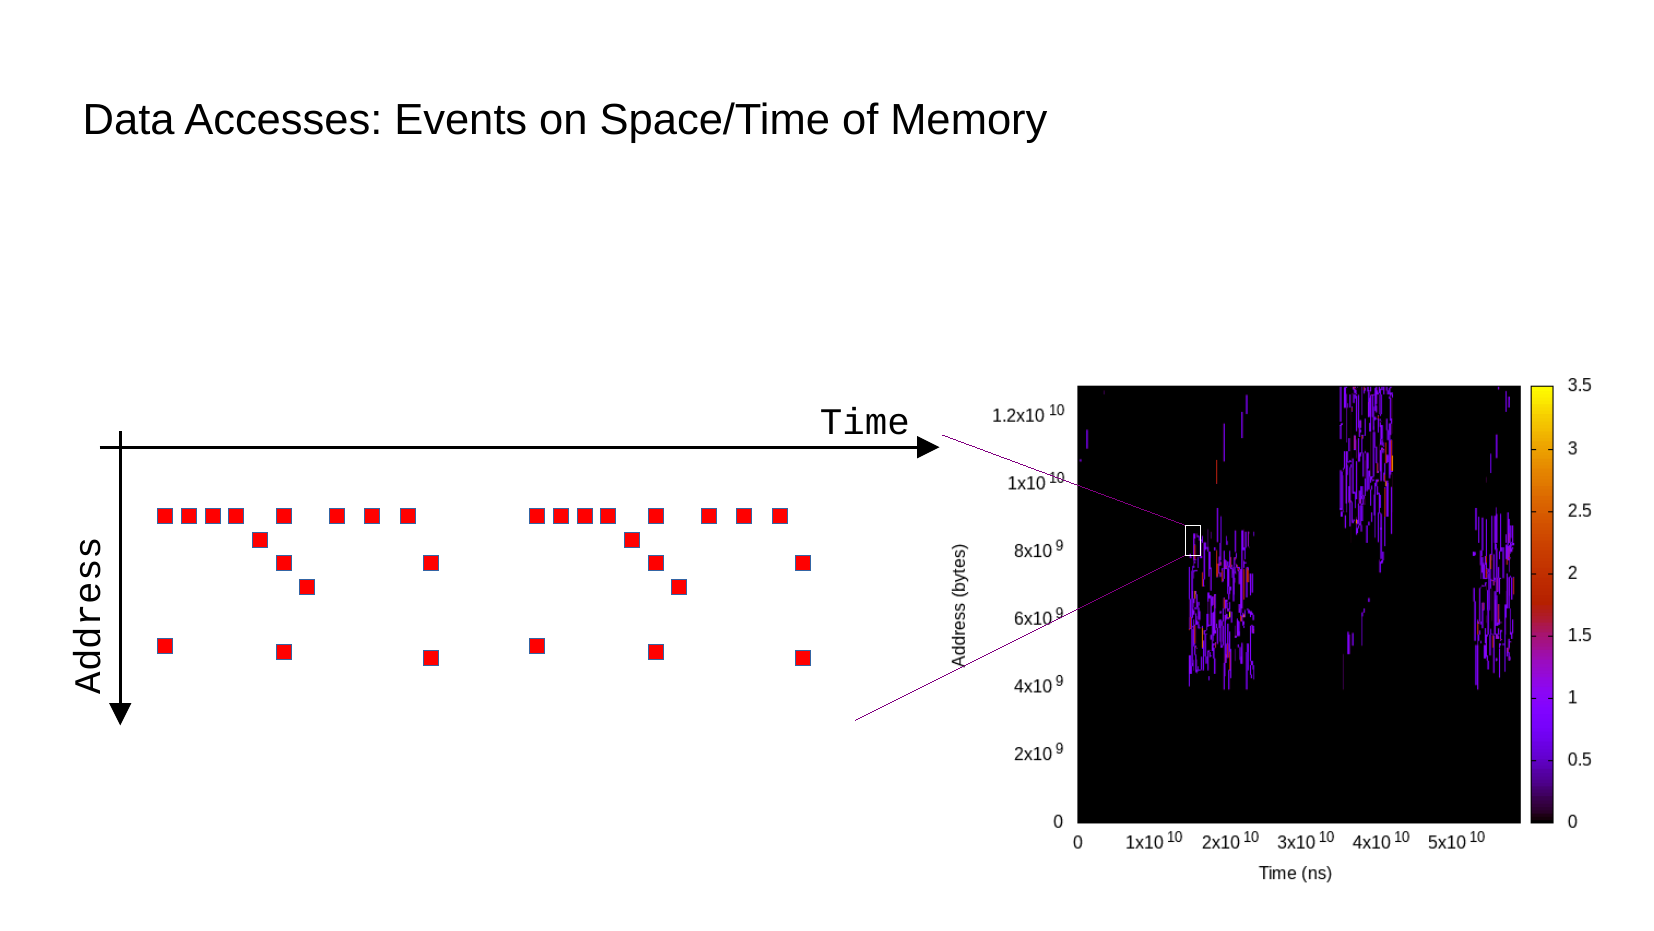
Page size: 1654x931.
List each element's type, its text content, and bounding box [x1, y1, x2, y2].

text_box [577, 508, 593, 524]
text_box [648, 555, 664, 571]
text_box Time [805, 396, 925, 454]
text_box [671, 579, 687, 595]
text_box [423, 555, 439, 571]
text_box [228, 508, 244, 524]
text_box [181, 508, 197, 524]
text_box [624, 532, 640, 548]
text_box [400, 508, 416, 524]
text_box [701, 508, 717, 524]
text_box [648, 644, 664, 660]
text_box [329, 508, 345, 524]
text_box [423, 650, 439, 666]
text_box [205, 508, 221, 524]
title Data Accesses: Events on Space/Time of Memory [82, 81, 1571, 157]
text_box [553, 508, 569, 524]
text_box [648, 508, 664, 524]
picture [942, 365, 1641, 889]
text_box [299, 579, 315, 595]
text_box [529, 508, 545, 524]
text_box [364, 508, 380, 524]
text_box [736, 508, 752, 524]
text_box Address [61, 510, 179, 709]
text_box [276, 508, 292, 524]
text_box [276, 555, 292, 571]
text_box [772, 508, 788, 524]
text_box [529, 638, 545, 654]
text_box [276, 644, 292, 660]
text_box [795, 650, 811, 666]
text_box [252, 532, 268, 548]
text_box [600, 508, 616, 524]
text_box [795, 555, 811, 571]
